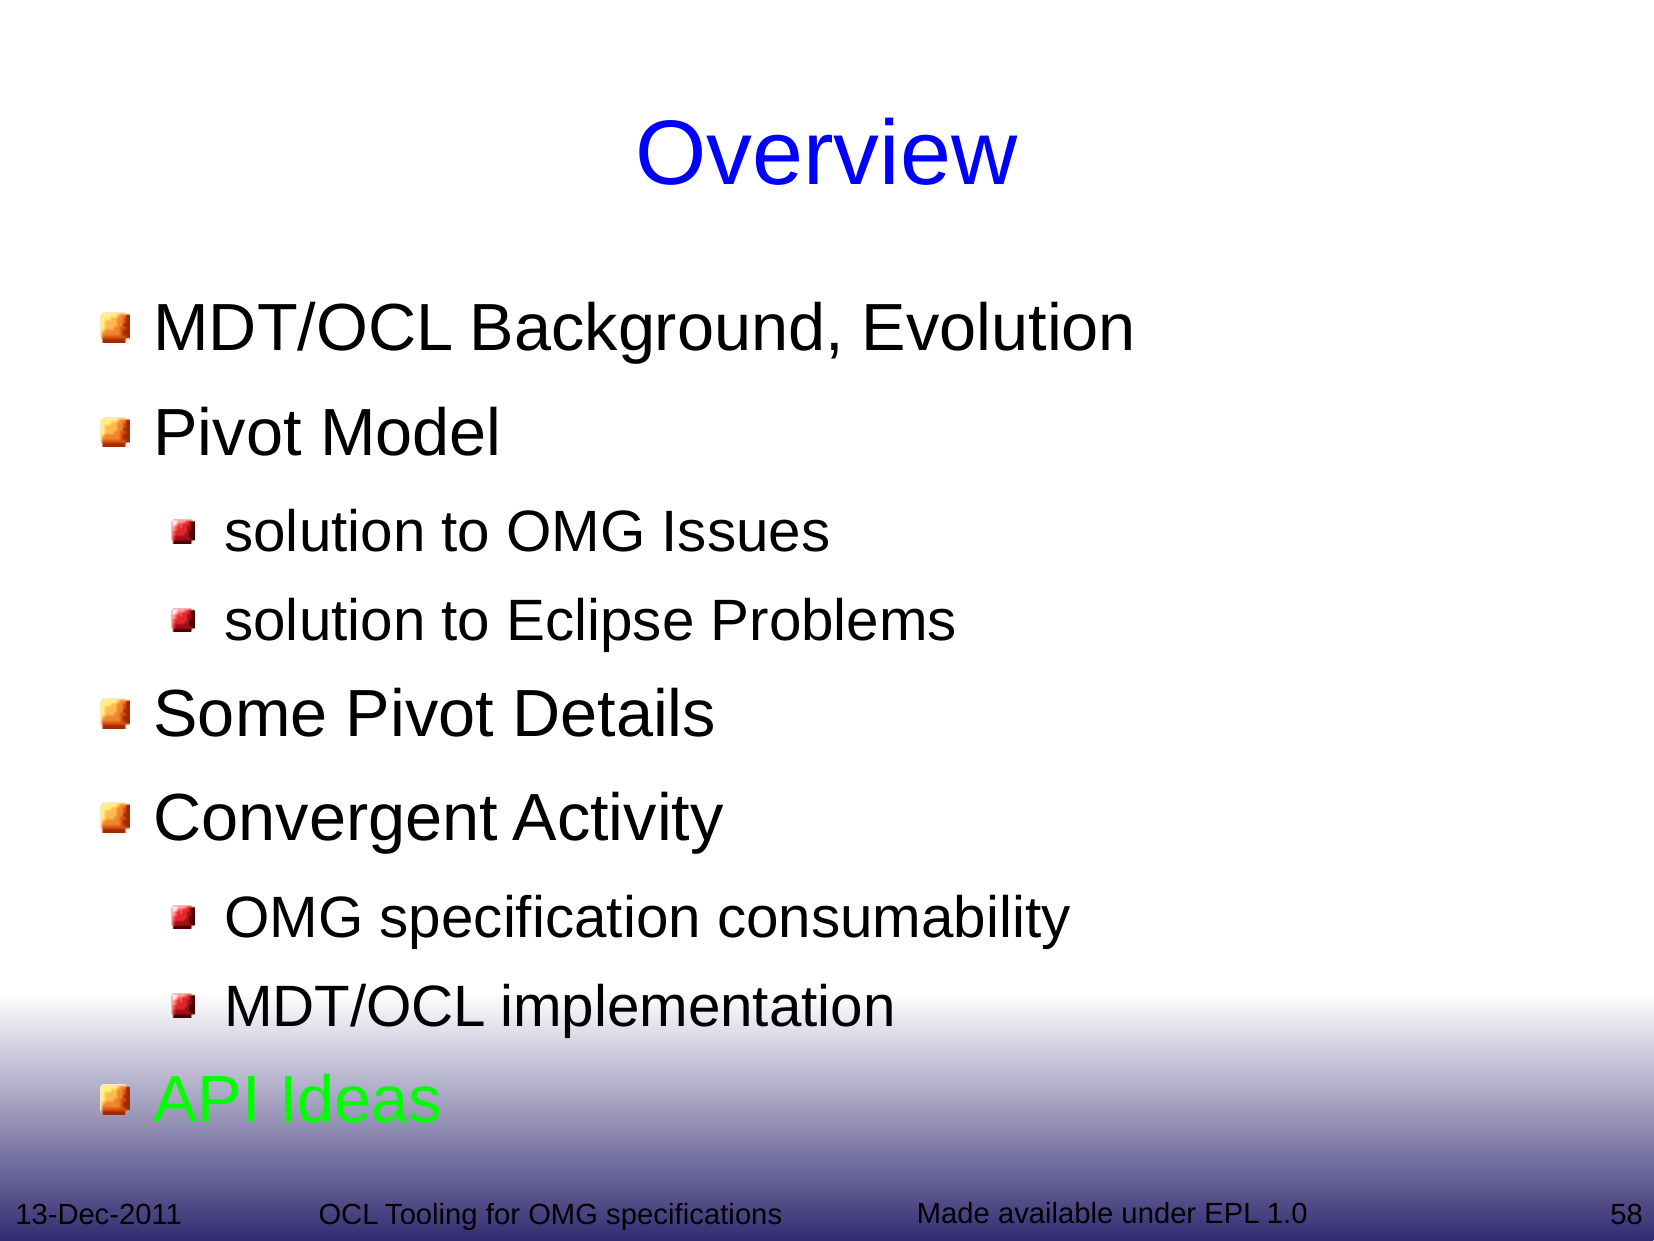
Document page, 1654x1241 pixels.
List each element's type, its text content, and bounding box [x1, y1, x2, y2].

list MDT/OCL Background, Evolution Pivot Model solution to OMG Issues solution to Eclipse Problems Some Pivot Details Convergent Activity OMG specification consumability MDT/OCL implementation API Ideas [82, 290, 1571, 1136]
title Overview [82, 49, 1571, 257]
